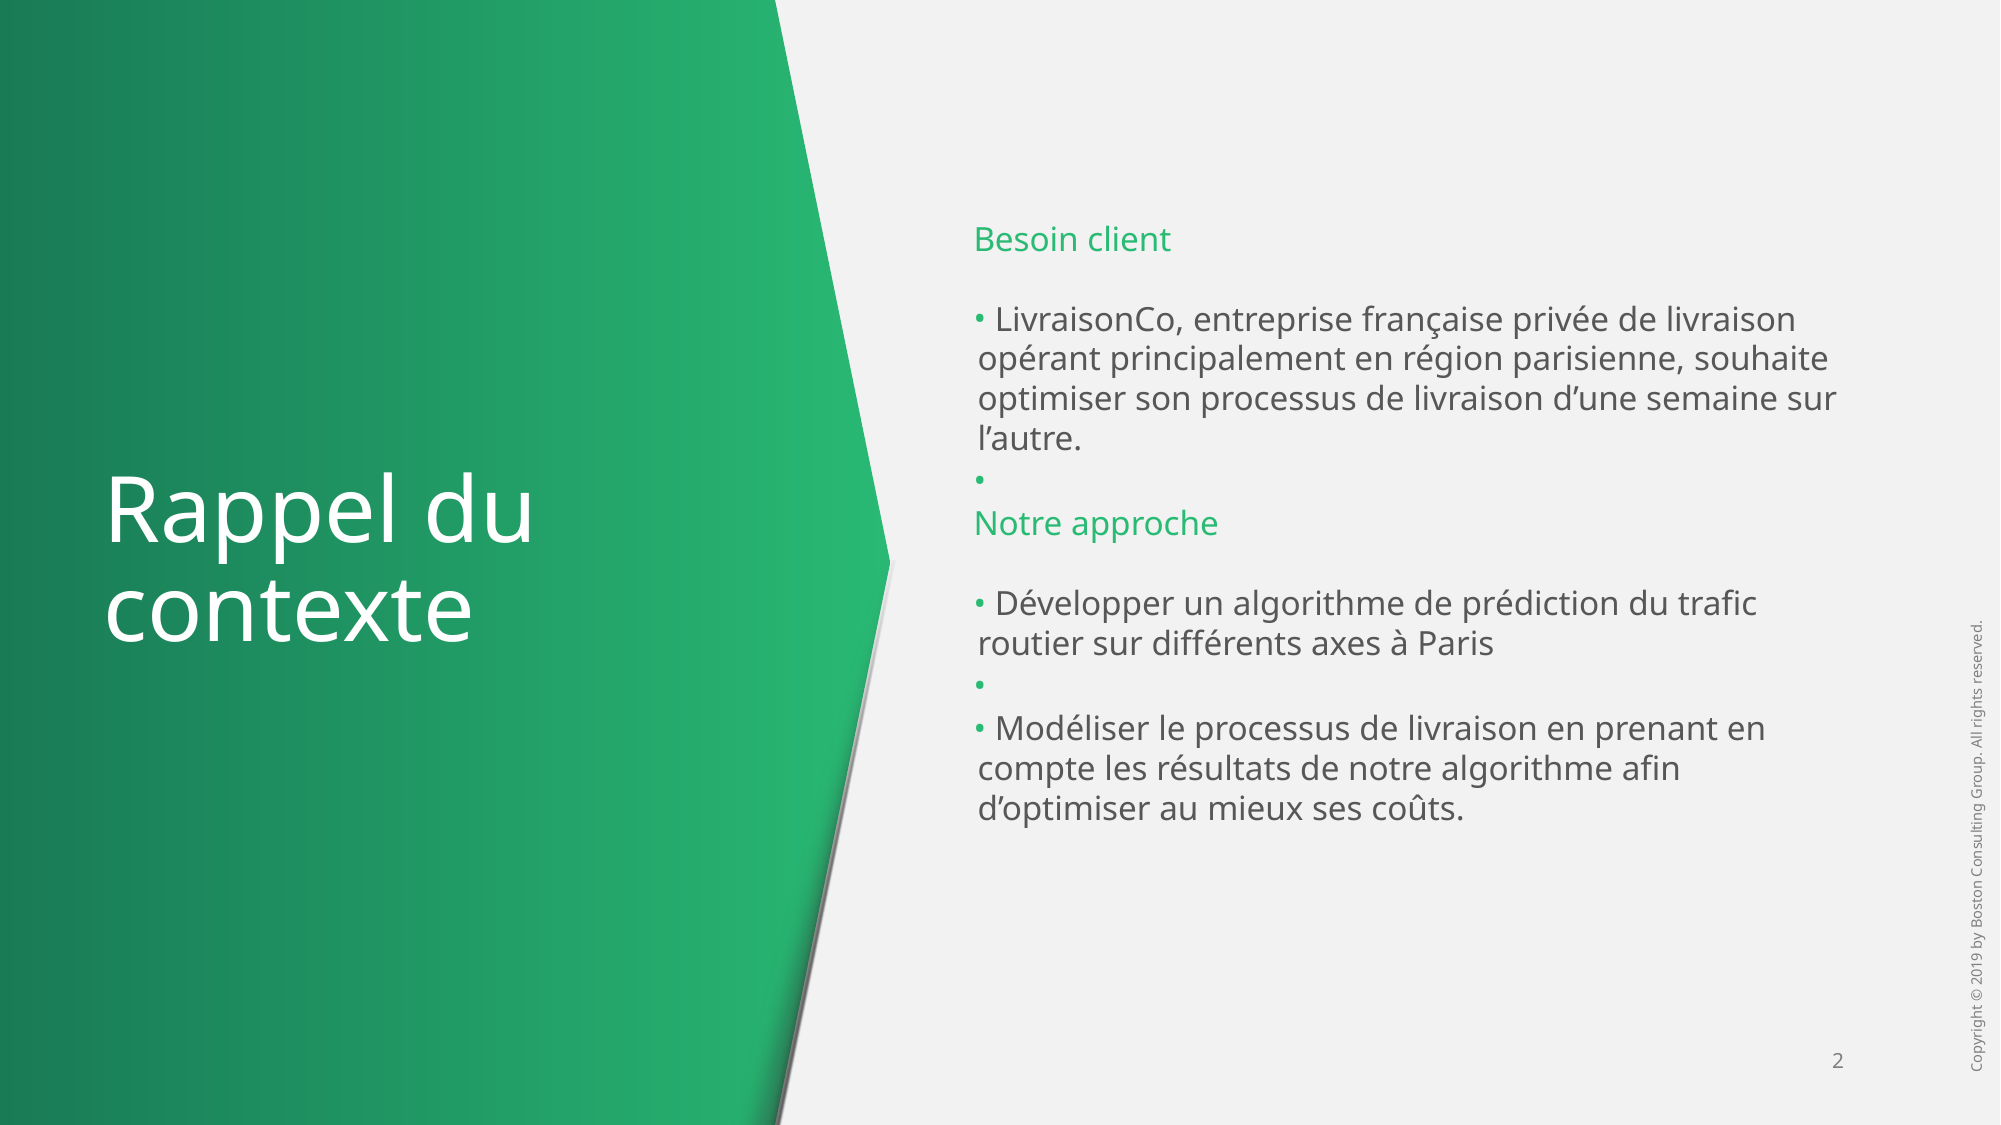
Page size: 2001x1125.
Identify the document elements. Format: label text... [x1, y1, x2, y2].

title Rappel du contexte [103, 292, 770, 833]
text_box Besoin client LivraisonCo, entreprise française privée de livraison opérant principalement en région parisienne, souhaite optimiser son processus de livraison d’une semaine sur l’autre. Notre approche Développer un algorithme de prédiction du trafic routier sur différents axes à Paris Modéliser le processus de livraison en prenant en compte les résultats de notre algorithme afin d’optimiser au mieux ses coûts. [958, 187, 1861, 938]
